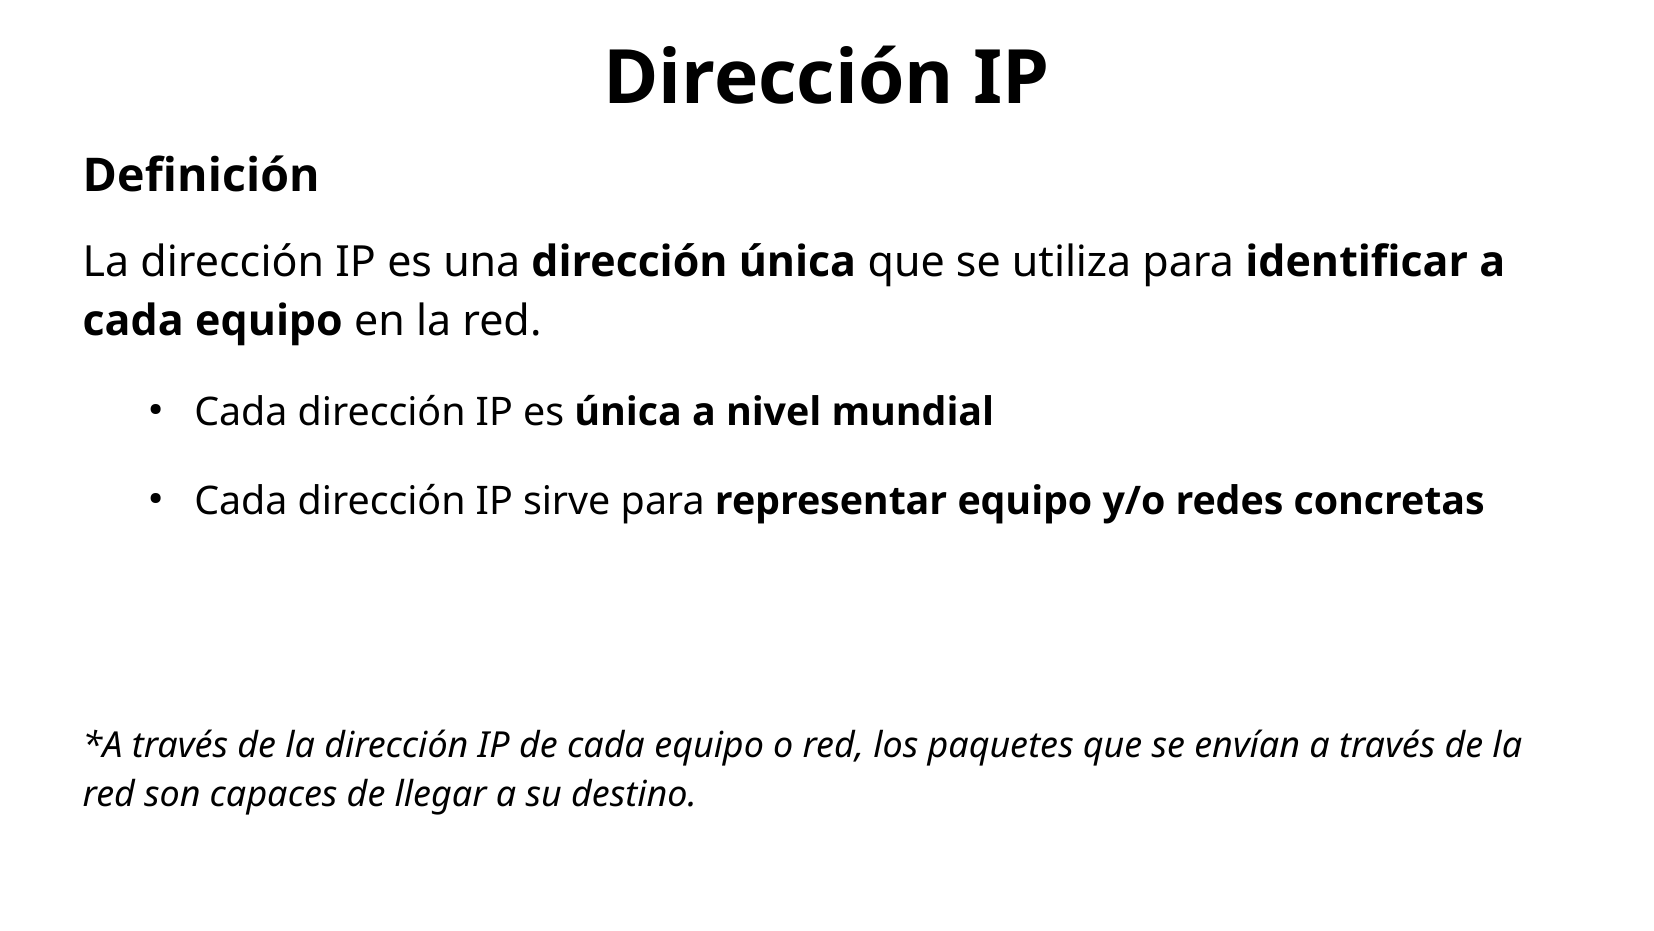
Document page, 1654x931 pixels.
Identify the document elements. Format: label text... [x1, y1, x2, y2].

title Dirección IP [82, 19, 1571, 130]
list Definición La dirección IP es una dirección única que se utiliza para identificar a cada equipo en la red. Cada dirección IP es única a nivel mundial Cada dirección IP sirve para representar equipo y/o redes concretas *A través de la dirección IP de cada equipo o red, los paquetes que se envían a través de la red son capaces de llegar a su destino. [82, 141, 1571, 821]
